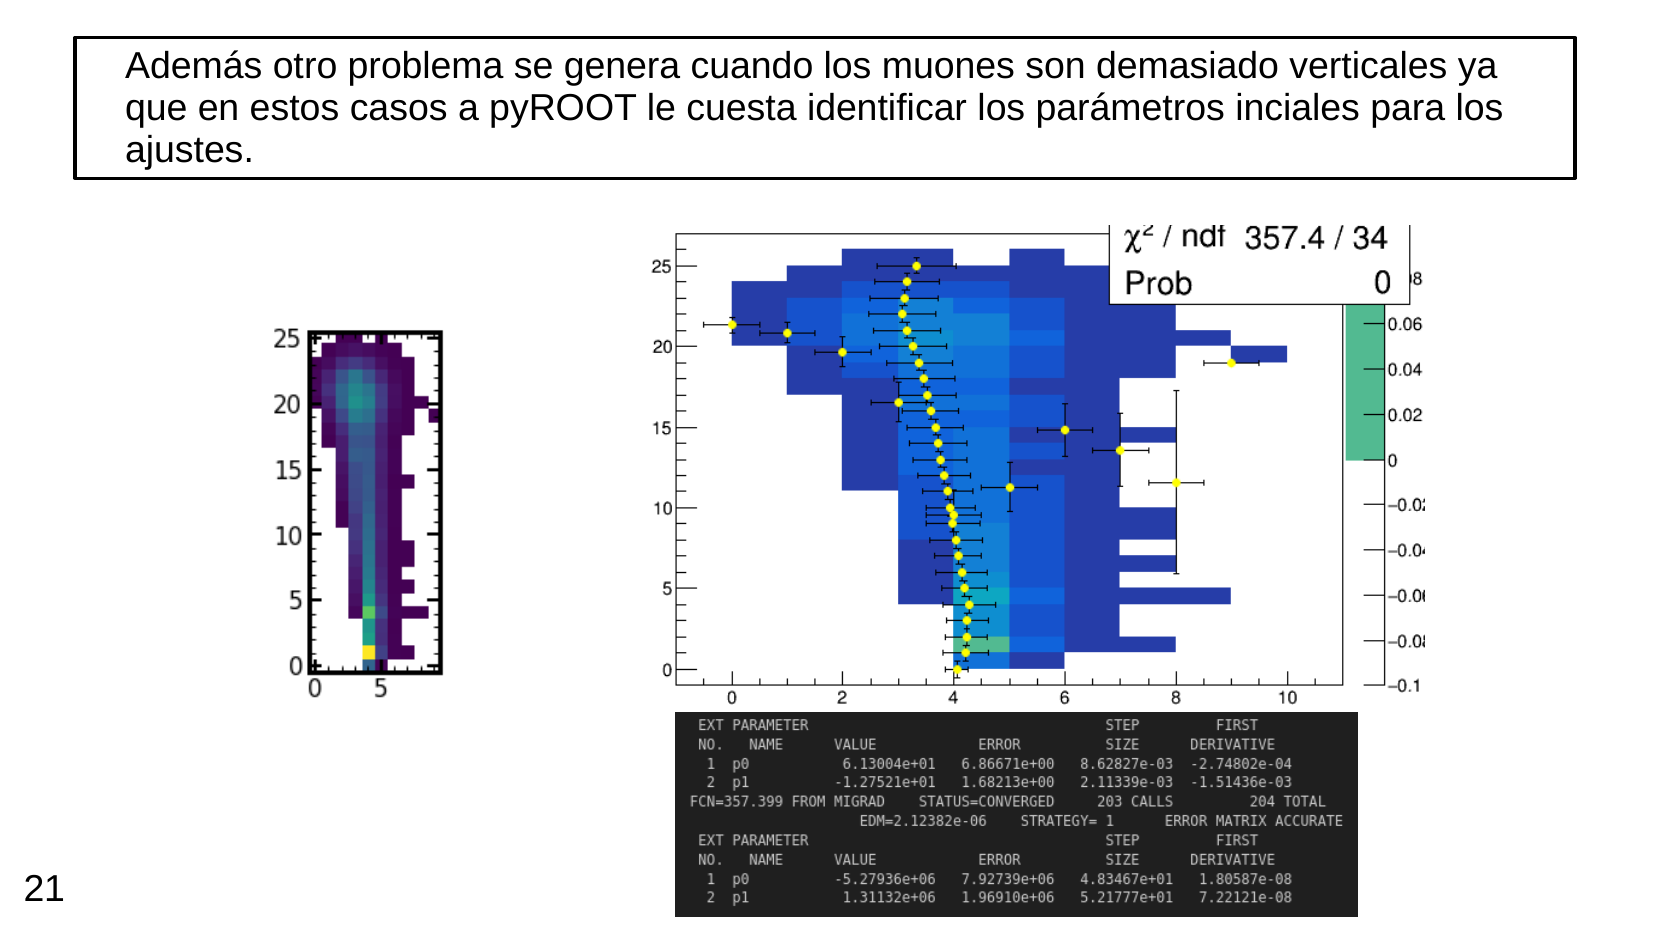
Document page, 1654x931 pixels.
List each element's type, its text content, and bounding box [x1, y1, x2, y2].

picture [262, 318, 451, 713]
text_box <number> [8, 860, 638, 931]
picture [650, 225, 1426, 917]
text_box Además otro problema se genera cuando los muones son demasiado verticales ya que en estos casos a pyROOT le cuesta identificar los parámetros inciales para los ajustes. [75, 37, 1576, 179]
